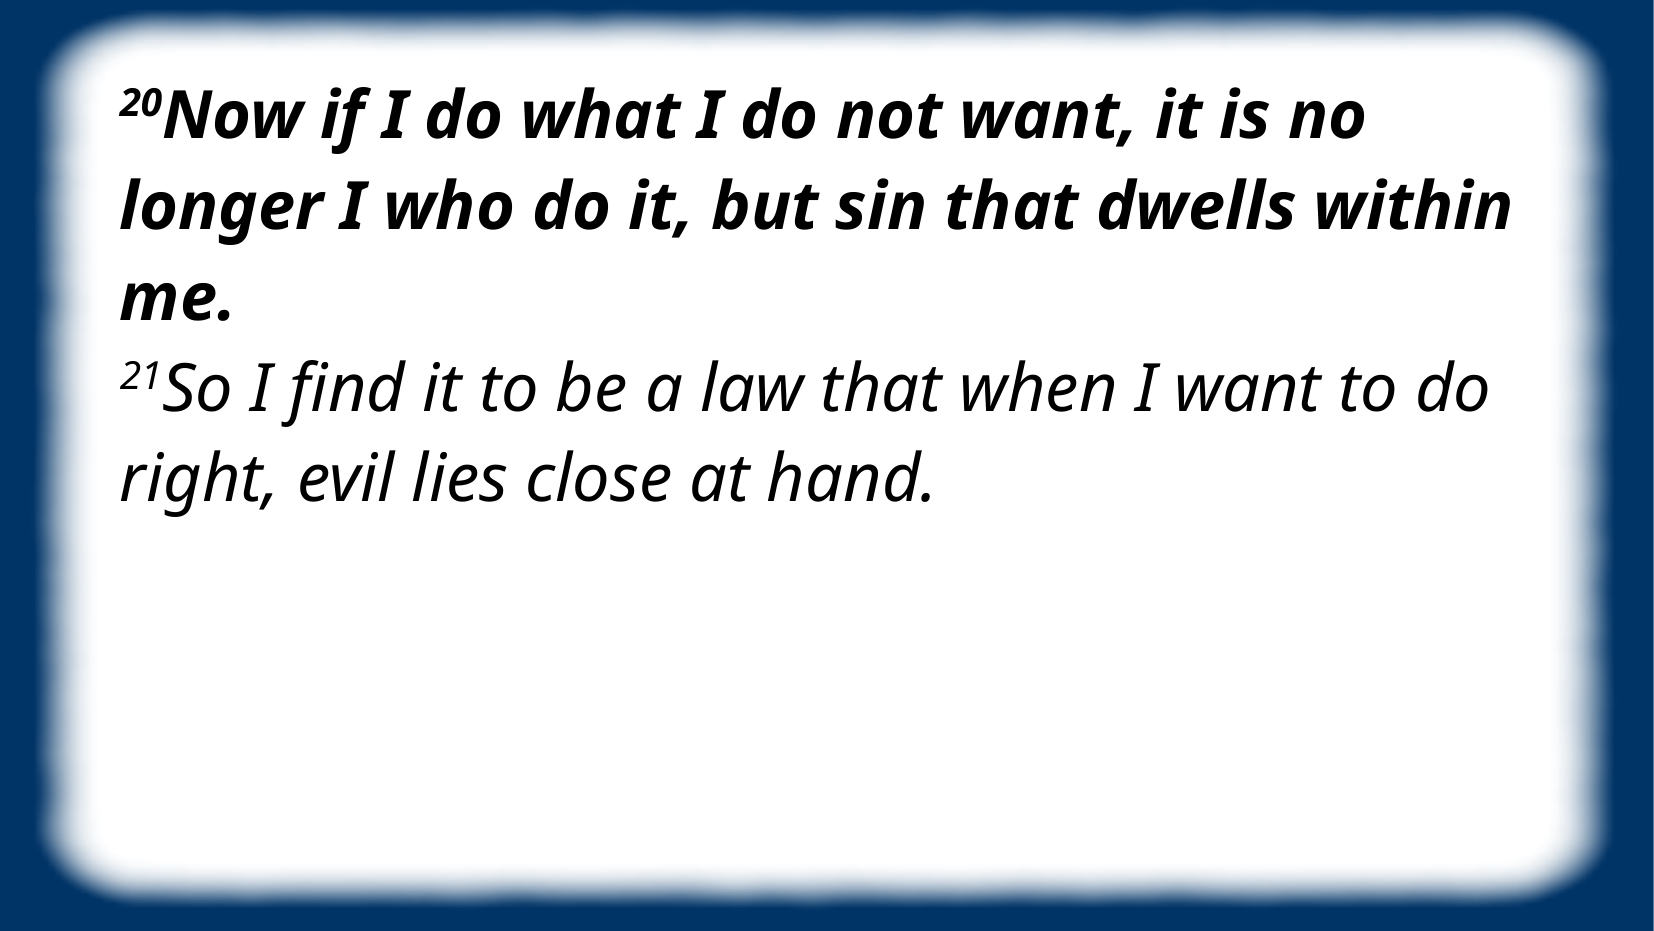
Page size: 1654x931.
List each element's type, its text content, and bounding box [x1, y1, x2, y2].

text_box 20Now if I do what I do not want, it is no longer I who do it, but sin that dwells within me. 21So I find it to be a law that when I want to do right, evil lies close at hand. [105, 60, 1546, 430]
picture [0, 0, 1654, 931]
